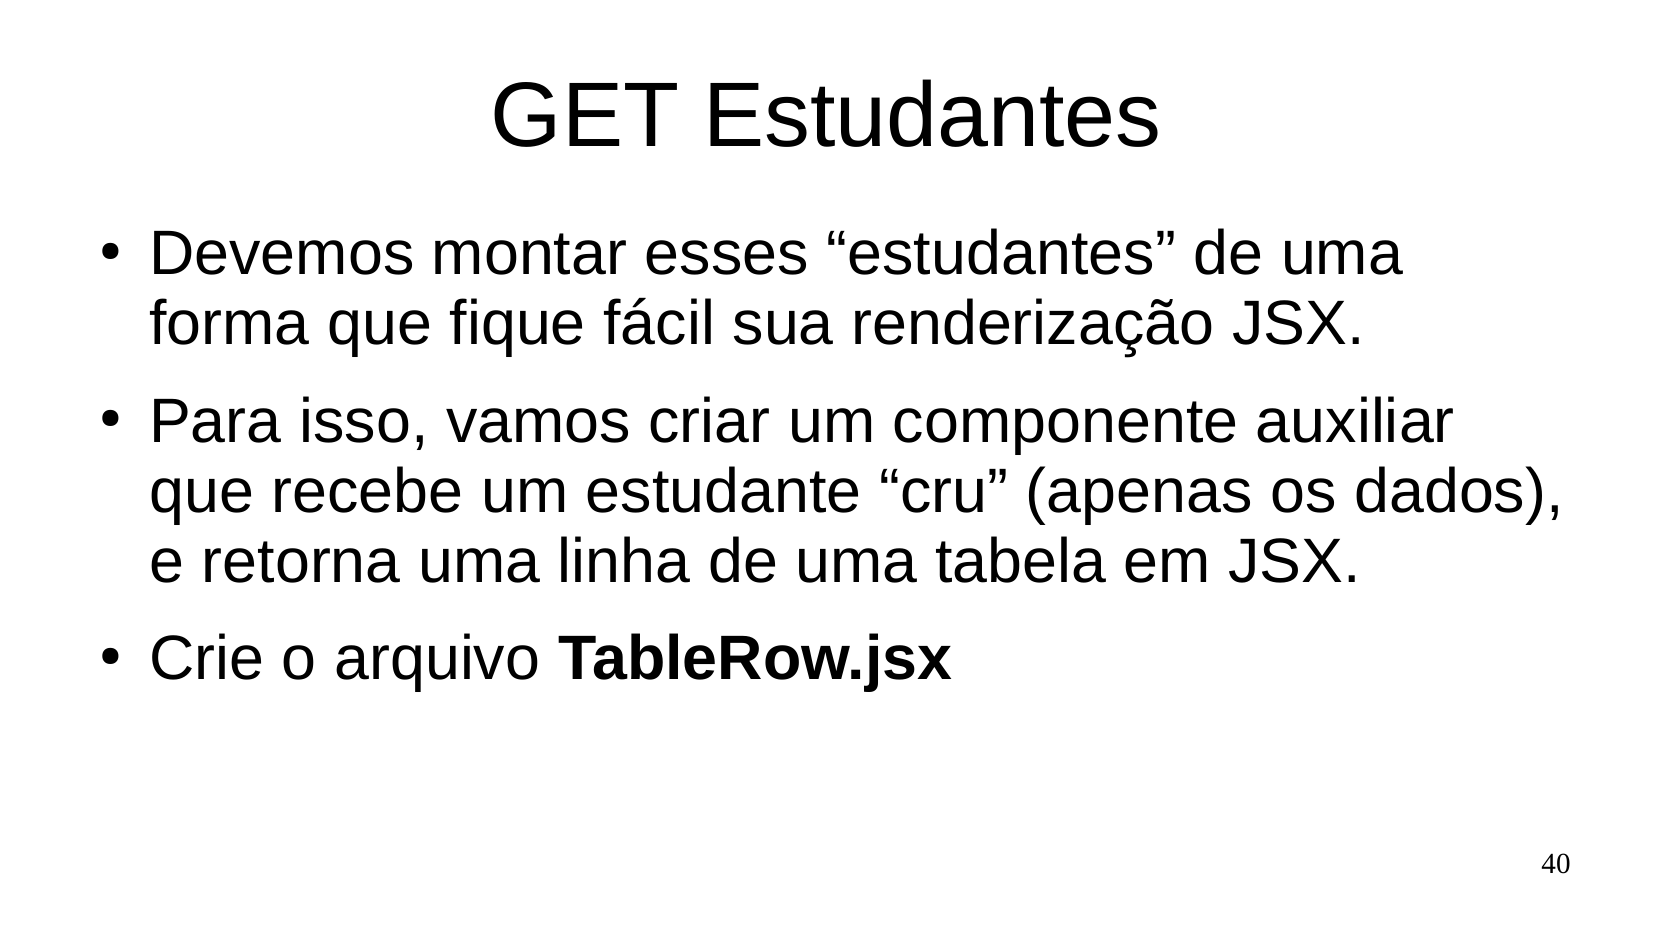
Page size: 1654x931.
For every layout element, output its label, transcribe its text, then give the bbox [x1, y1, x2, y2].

title GET Estudantes [82, 37, 1571, 193]
list Devemos montar esses “estudantes” de uma forma que fique fácil sua renderização JSX. Para isso, vamos criar um componente auxiliar que recebe um estudante “cru” (apenas os dados), e retorna uma linha de uma tabela em JSX. Crie o arquivo TableRow.jsx [82, 217, 1571, 758]
